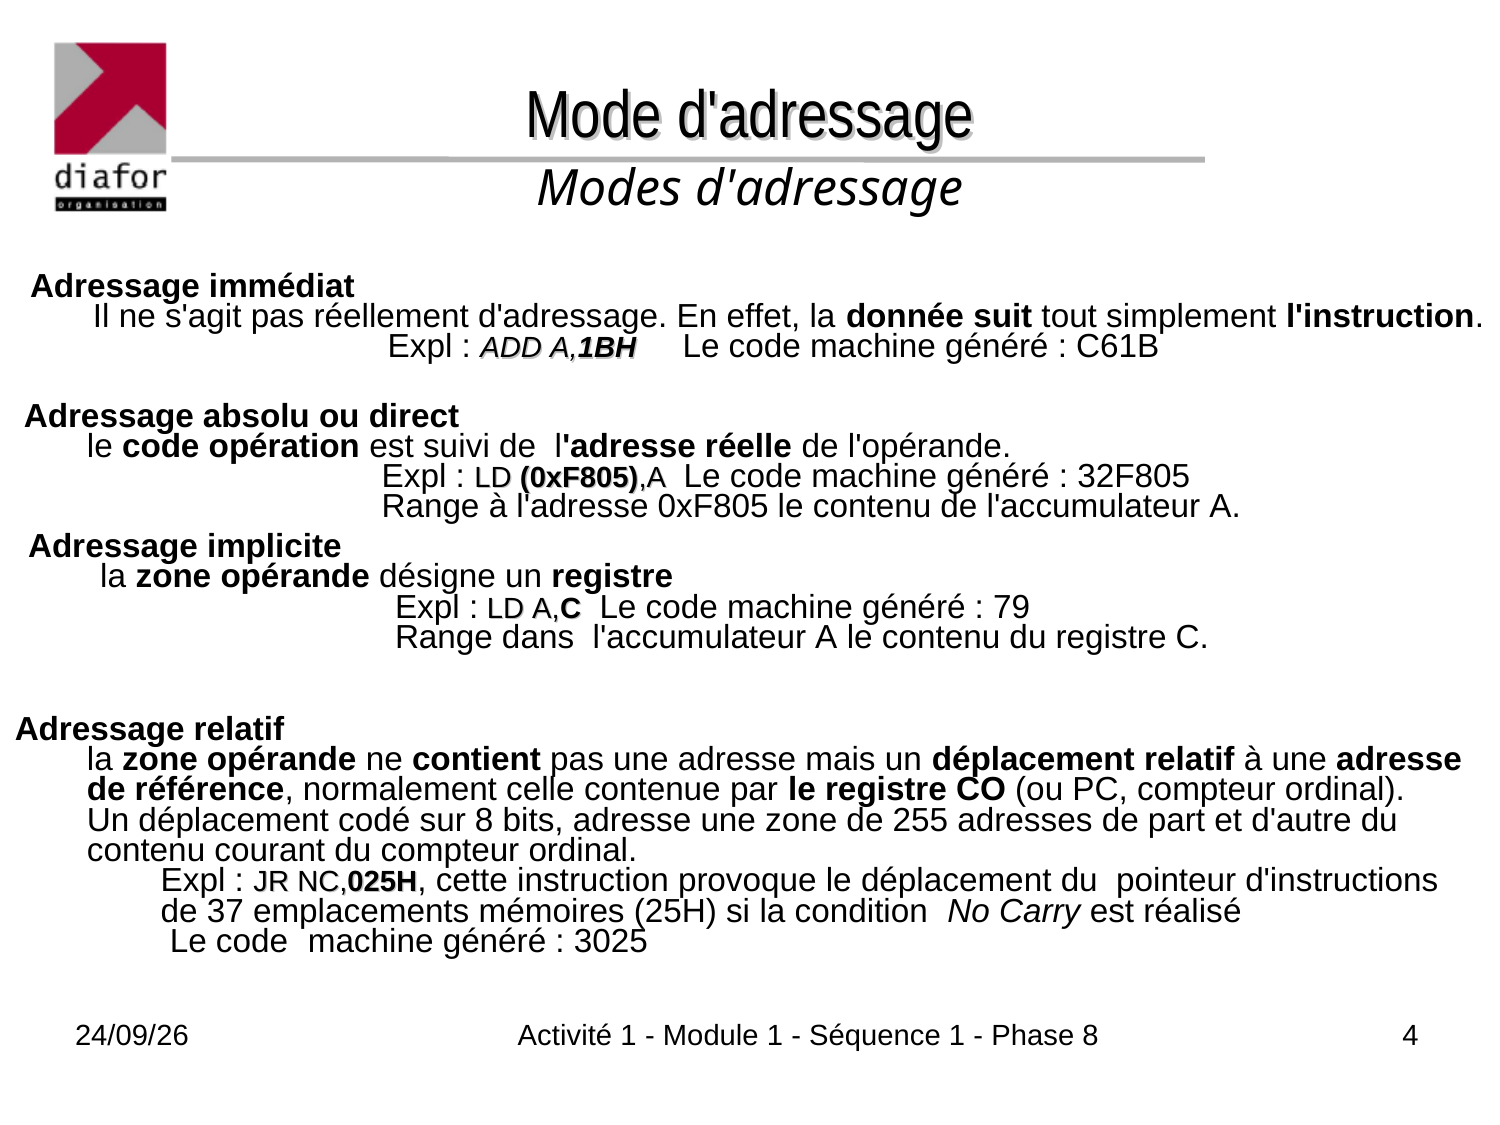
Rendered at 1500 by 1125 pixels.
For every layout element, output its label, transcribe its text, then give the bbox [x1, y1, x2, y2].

text_box Adressage absolu ou direct le code opération est suivi de l'adresse réelle de l'opérande. Expl : LD (0xF805),A Le code machine généré : 32F805 Range à l'adresse 0xF805 le contenu de l'accumulateur A. [0, 395, 1477, 502]
text_box Adressage relatif la zone opérande ne contient pas une adresse mais un déplacement relatif à une adresse de référence, normalement celle contenue par le registre CO (ou PC, compteur ordinal). Un déplacement codé sur 8 bits, adresse une zone de 255 adresses de part et d'autre du contenu courant du compteur ordinal. Expl : JR NC,025H, cette instruction provoque le déplacement du pointeur d'instructions de 37 emplacements mémoires (25H) si la condition No Carry est réalisé Le code machine généré : 3025 [0, 708, 1500, 966]
title Mode d'adressage Modes d'adressage [75, 45, 1426, 250]
text_box Adressage implicite la zone opérande désigne un registre Expl : LD A,C Le code machine généré : 79 Range dans l'accumulateur A le contenu du registre C. [13, 526, 1247, 632]
picture [53, 42, 168, 213]
text_box Adressage immédiat Il ne s'agit pas réellement d'adressage. En effet, la donnée suit tout simplement l'instruction. Expl : ADD A,1BH Le code machine généré : C61B [5, 265, 1500, 372]
